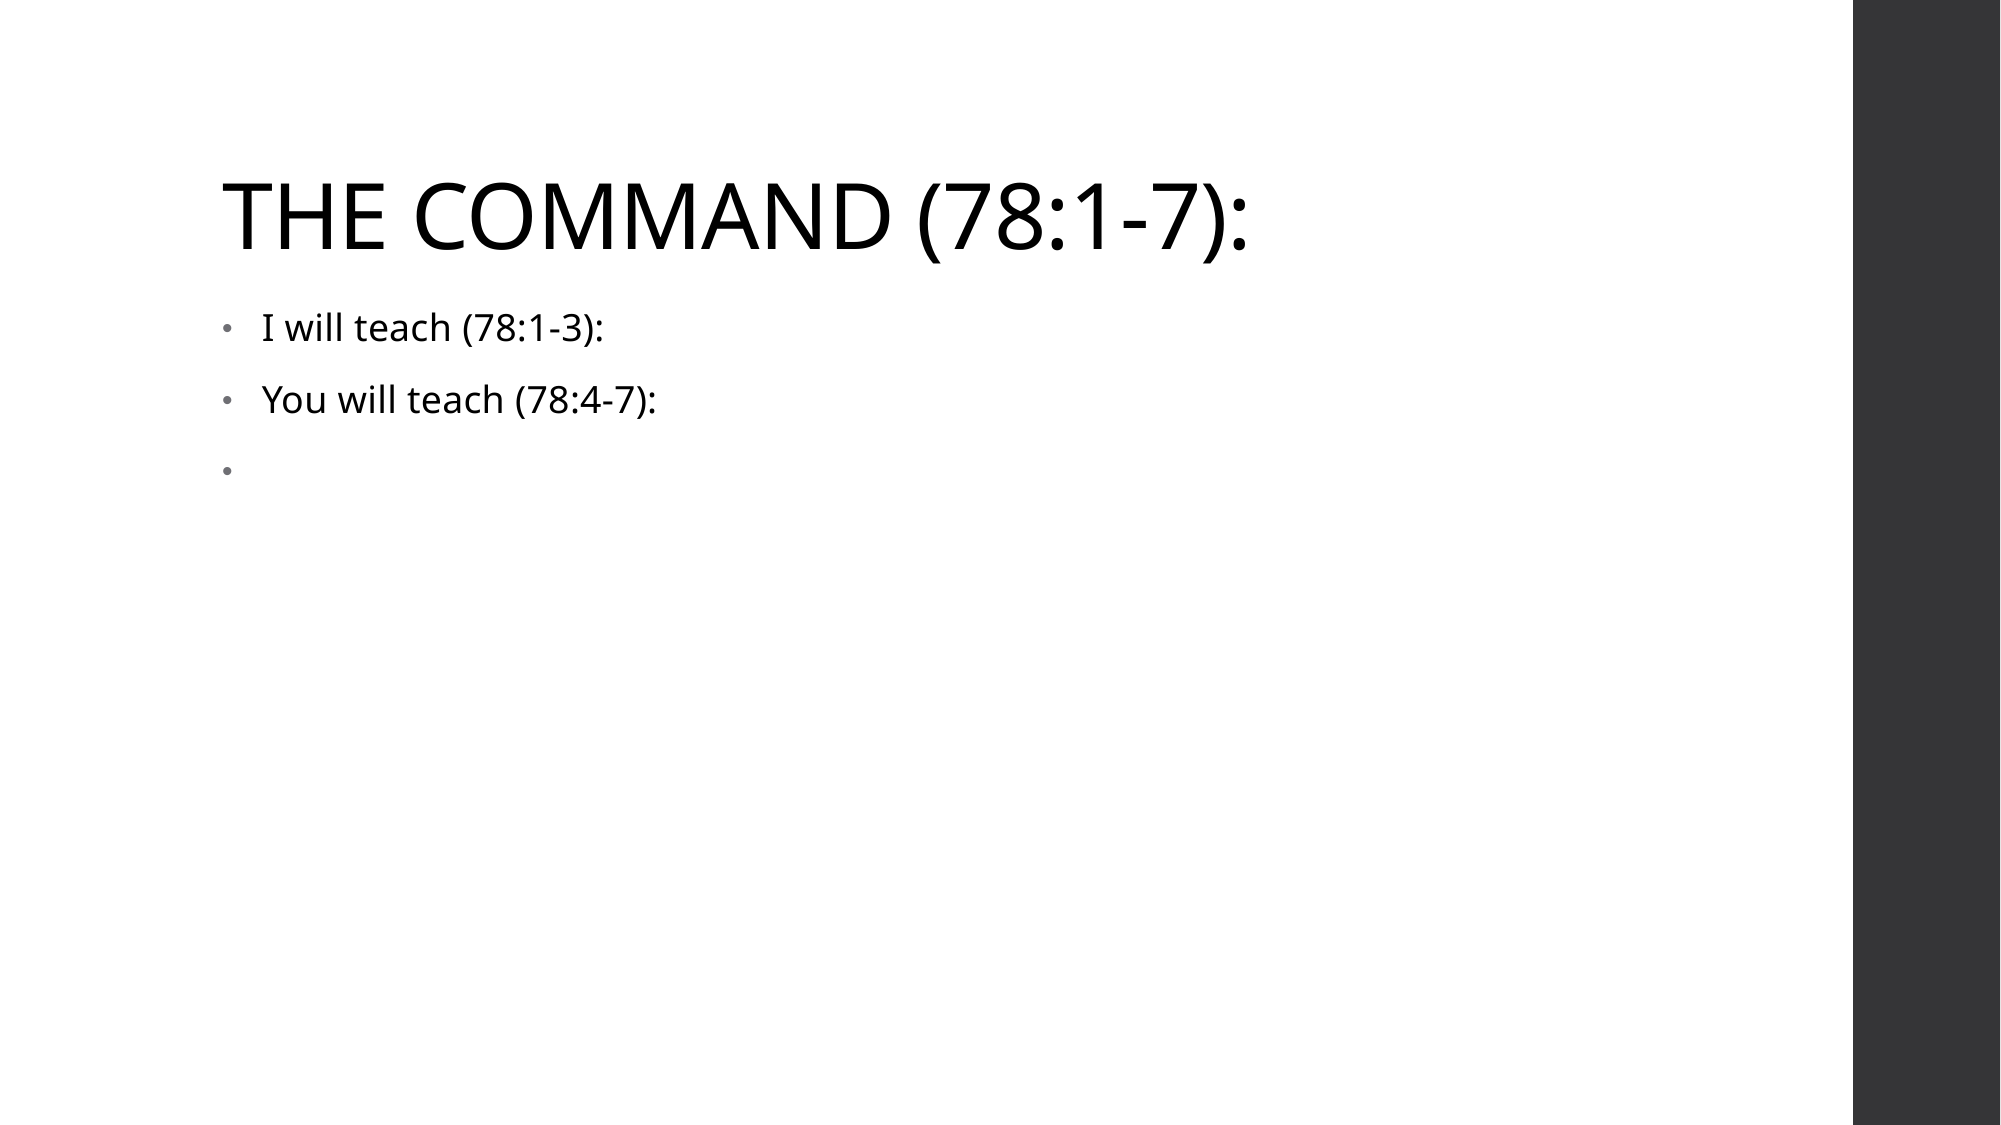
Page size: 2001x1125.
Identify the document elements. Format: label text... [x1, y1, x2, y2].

title THE COMMAND (78:1-7): [206, 60, 1797, 278]
list I will teach (78:1-3): You will teach (78:4-7): [206, 299, 1617, 1014]
